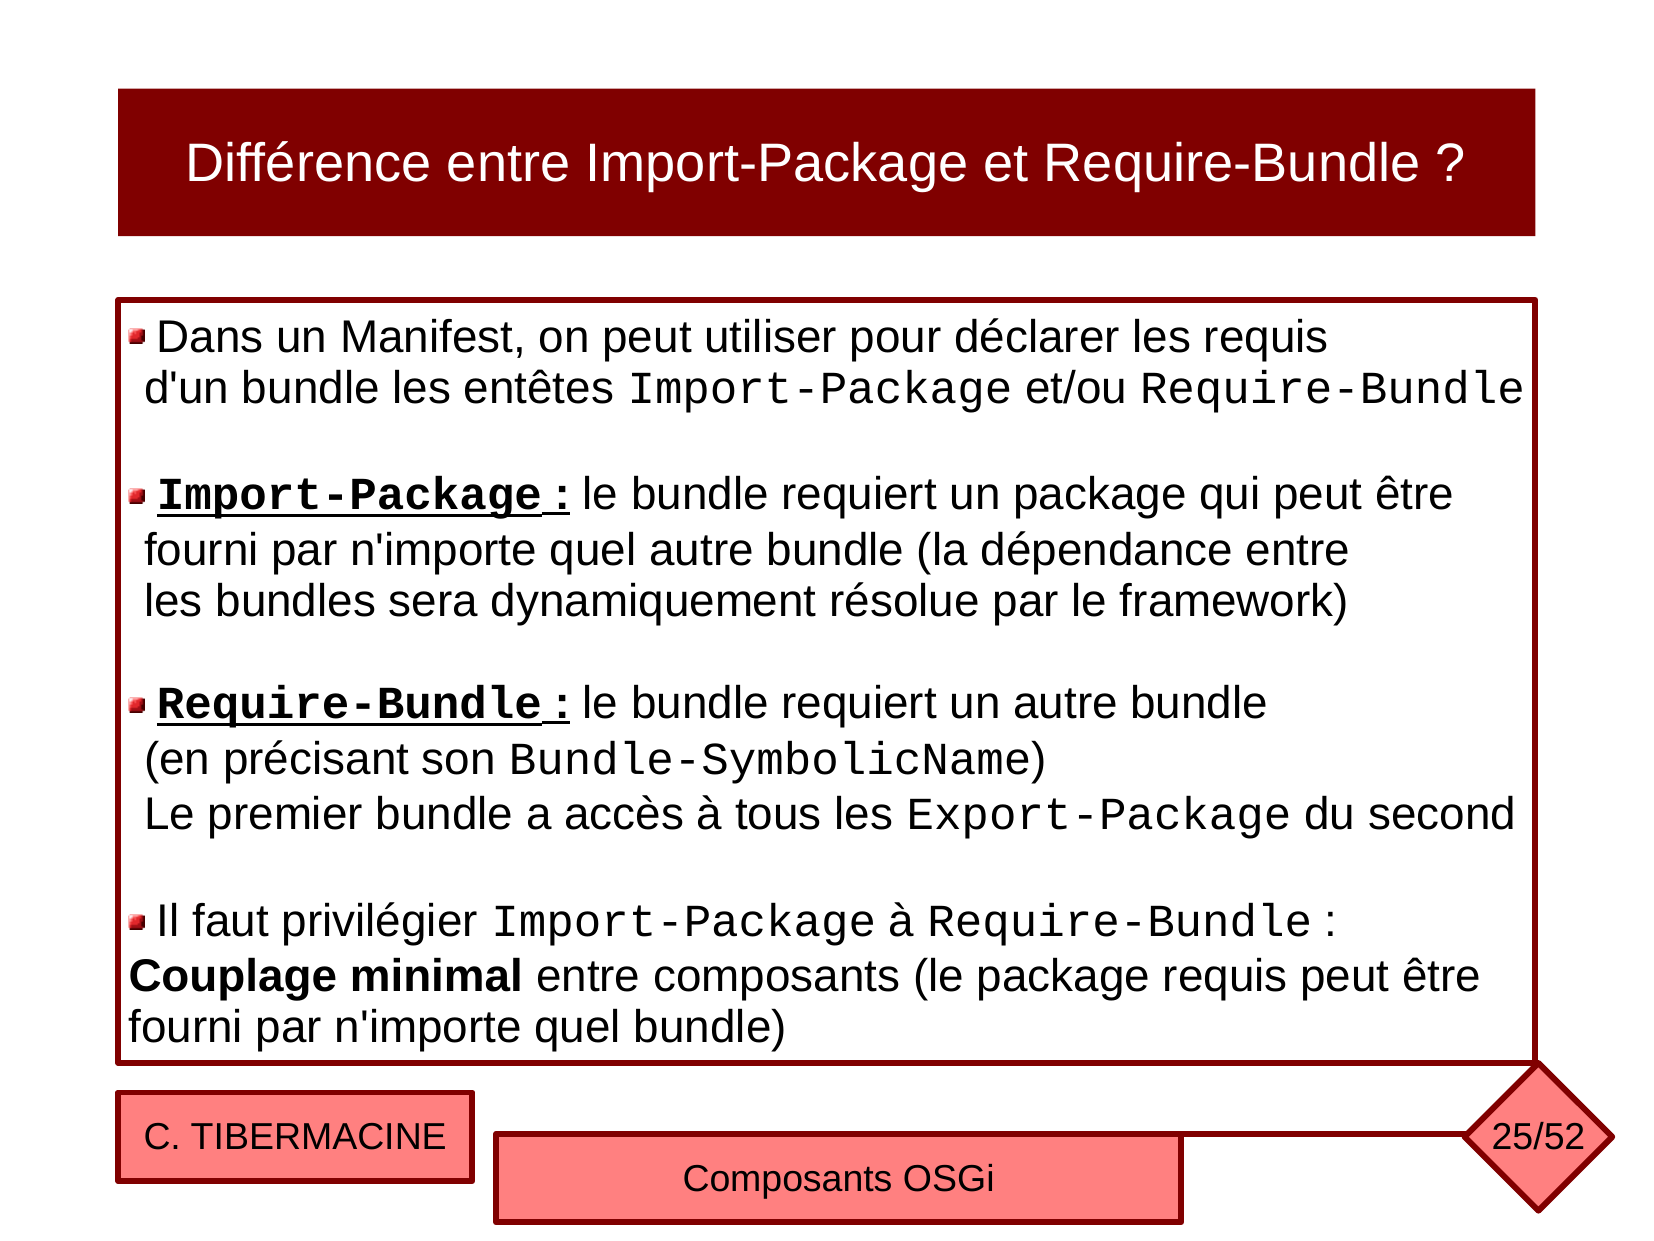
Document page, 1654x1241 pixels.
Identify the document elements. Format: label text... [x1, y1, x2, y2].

picture [128, 328, 145, 344]
text_box Composants OSGi [496, 1133, 1182, 1223]
text_box [1494, 1062, 1583, 1107]
text_box Différence entre Import-Package et Require-Bundle ? [118, 88, 1536, 237]
text_box [1601, 1125, 1613, 1149]
picture [128, 697, 145, 713]
picture [128, 914, 145, 930]
text_box <numéro>/52 [1476, 1107, 1601, 1207]
text_box C. TIBERMACINE [118, 1092, 473, 1182]
text_box Dans un Manifest, on peut utiliser pour déclarer les requis d'un bundle les entêtes Import-Package et/ou Require-Bundle Import-Package : le bundle requiert un package qui peut être fourni par n'importe quel autre bundle (la dépendance entre les bundles sera dynamiquement résolue par le framework) Require-Bundle : le bundle requiert un autre bundle (en précisant son Bundle-SymbolicName) Le premier bundle a accès à tous les Export-Package du second Il faut privilégier Import-Package à Require-Bundle : Couplage minimal entre composants (le package requis peut être fourni par n'importe quel bundle) [118, 299, 1536, 1063]
picture [128, 488, 145, 504]
text_box [1464, 1125, 1476, 1149]
